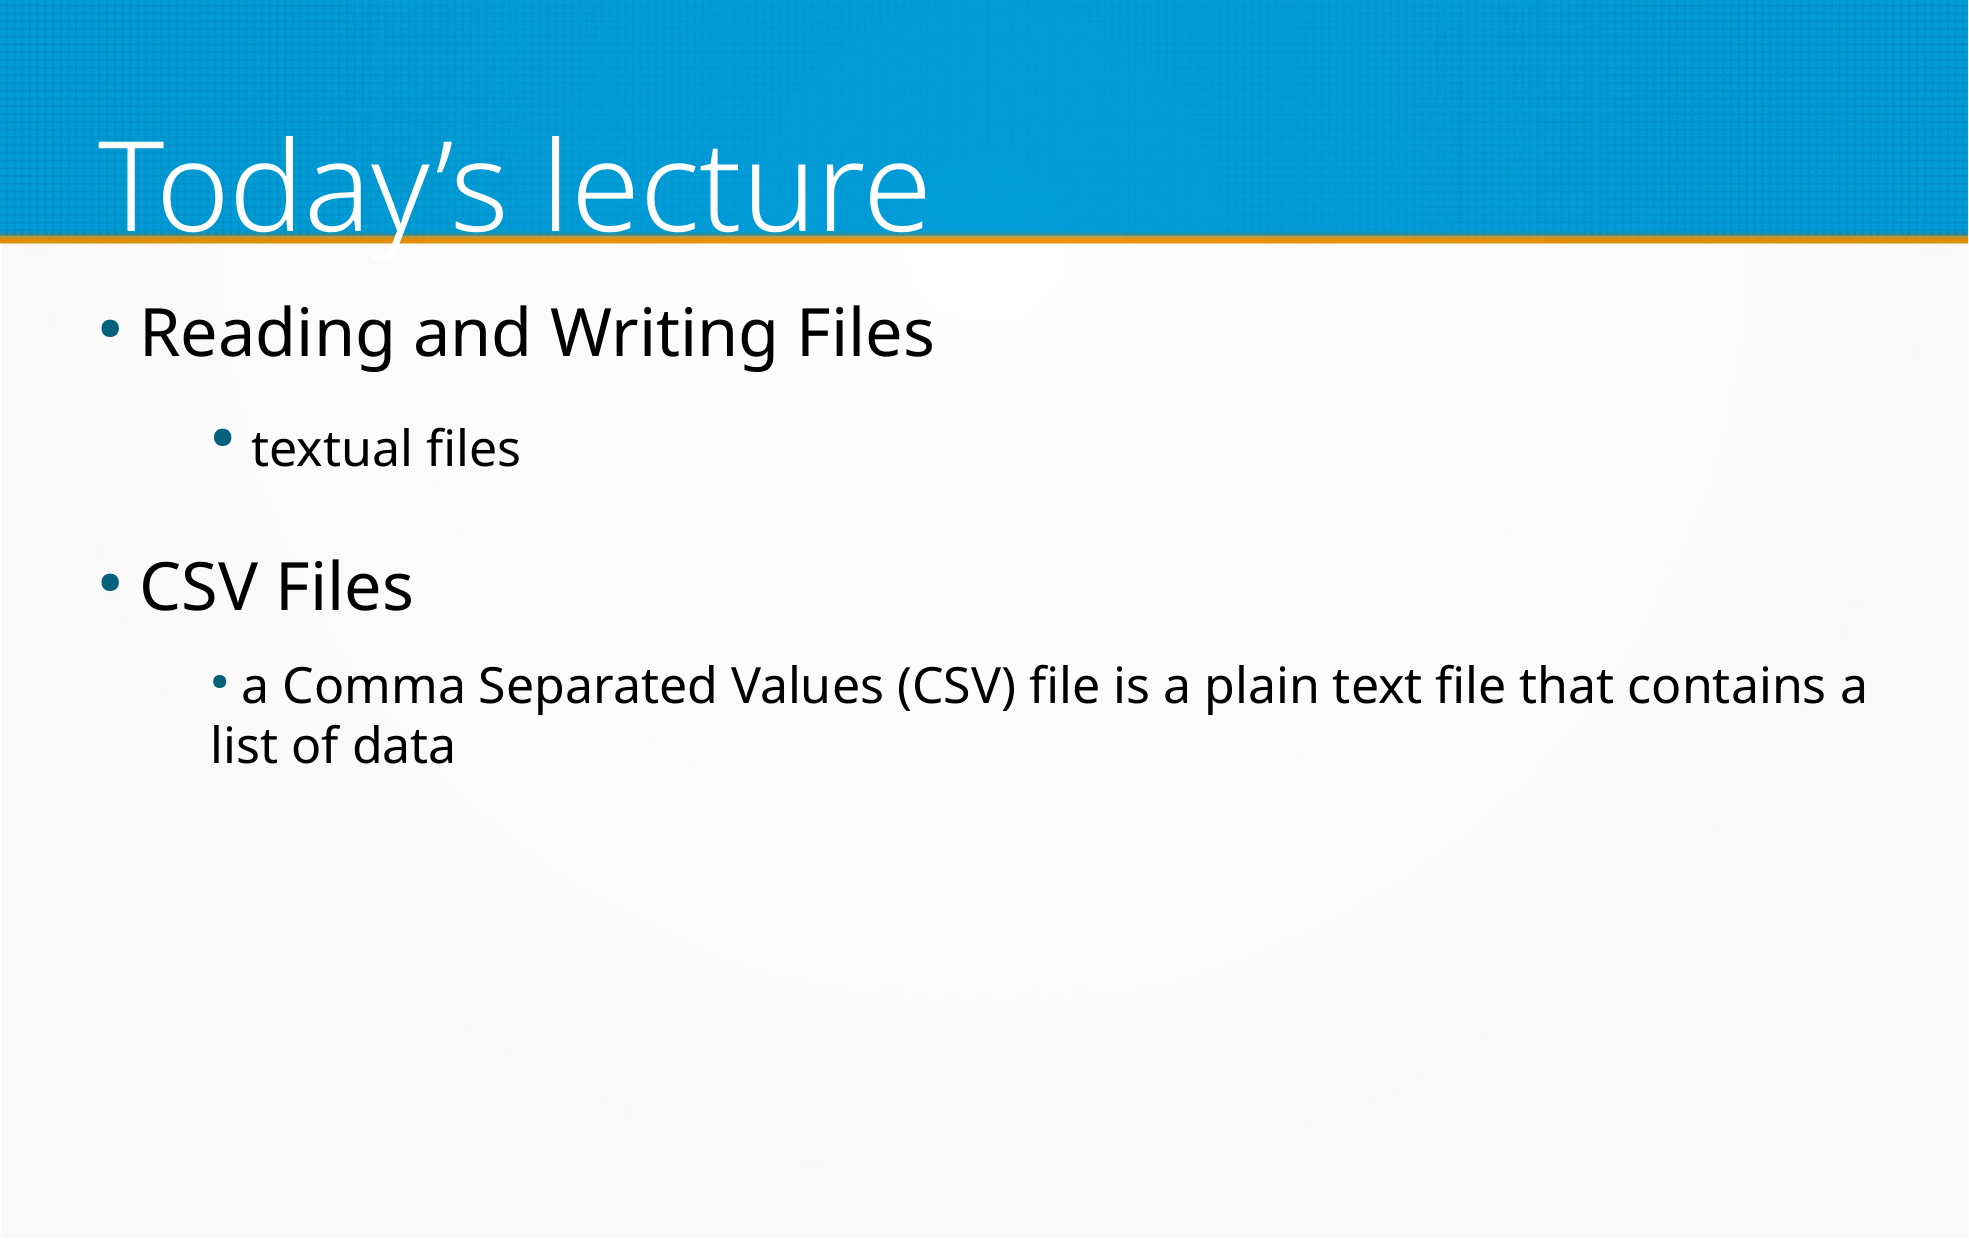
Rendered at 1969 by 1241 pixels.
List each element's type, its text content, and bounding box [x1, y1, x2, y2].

title Today’s lecture [98, 49, 1870, 257]
picture [0, 233, 1969, 1241]
list Reading and Writing Files textual files CSV Files a Comma Separated Values (CSV) file is a plain text file that contains a list of data Error Handling how to deal with missing/wrong data [98, 290, 1870, 1156]
